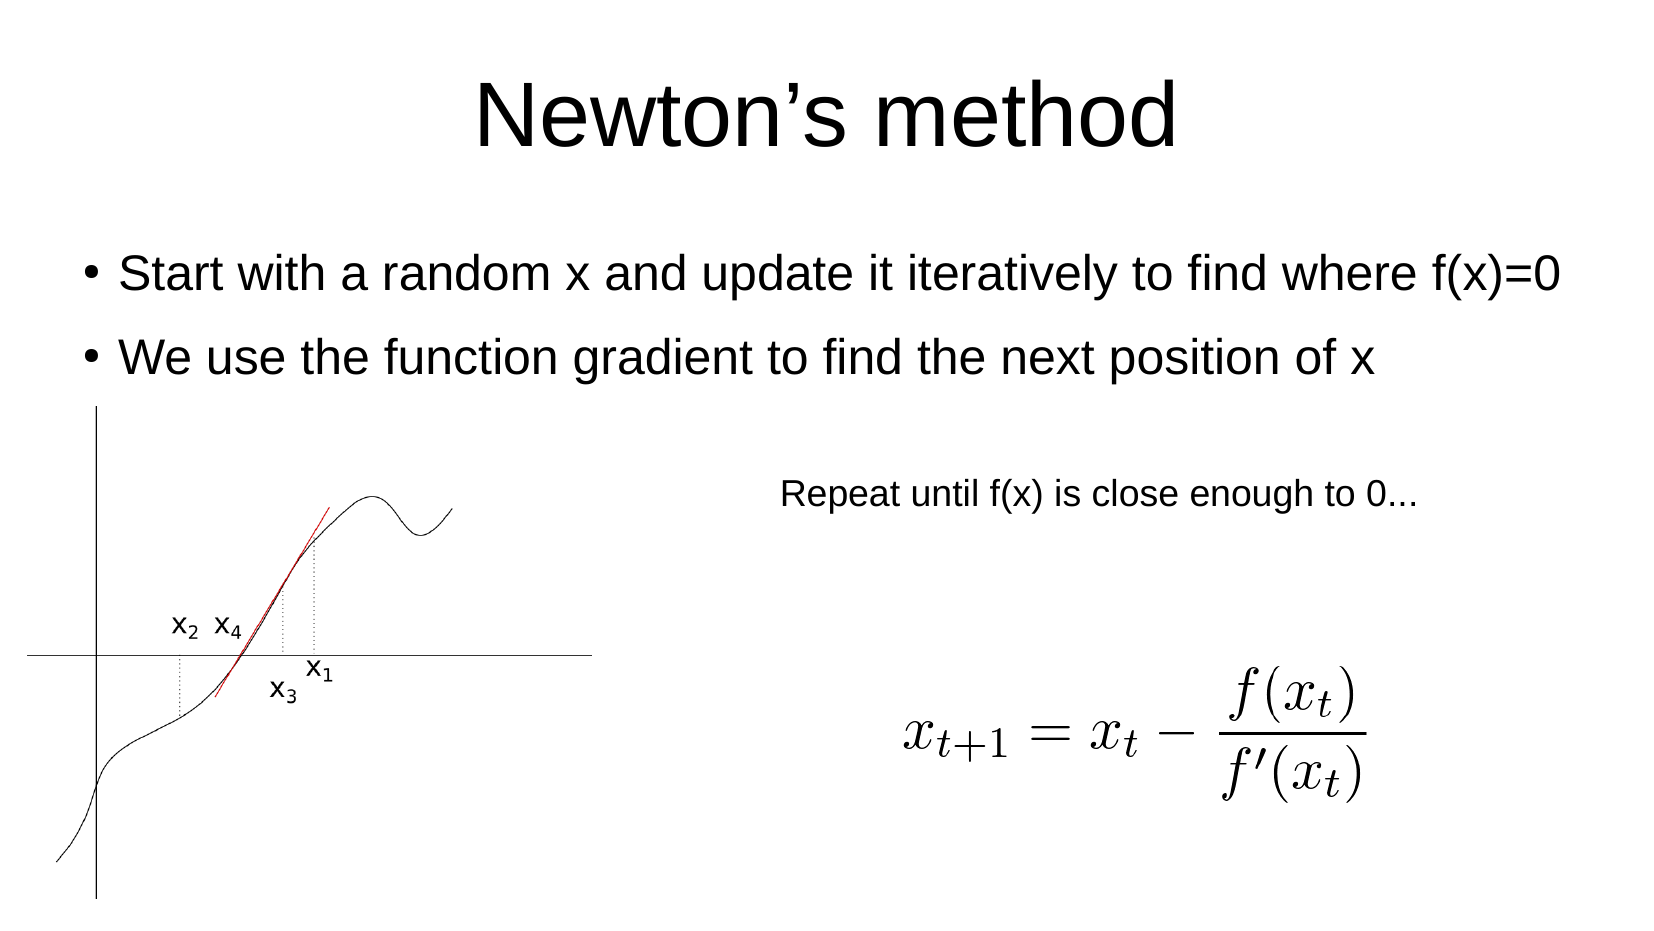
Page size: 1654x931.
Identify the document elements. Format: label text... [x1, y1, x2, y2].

text_box Repeat until f(x) is close enough to 0... [765, 465, 1501, 522]
picture [17, 406, 603, 900]
text_box Start with a random x and update it iteratively to find where f(x)=0 We use the function gradient to find the next position of x [82, 217, 1571, 758]
picture [900, 660, 1367, 811]
title Newton’s method [82, 37, 1571, 193]
